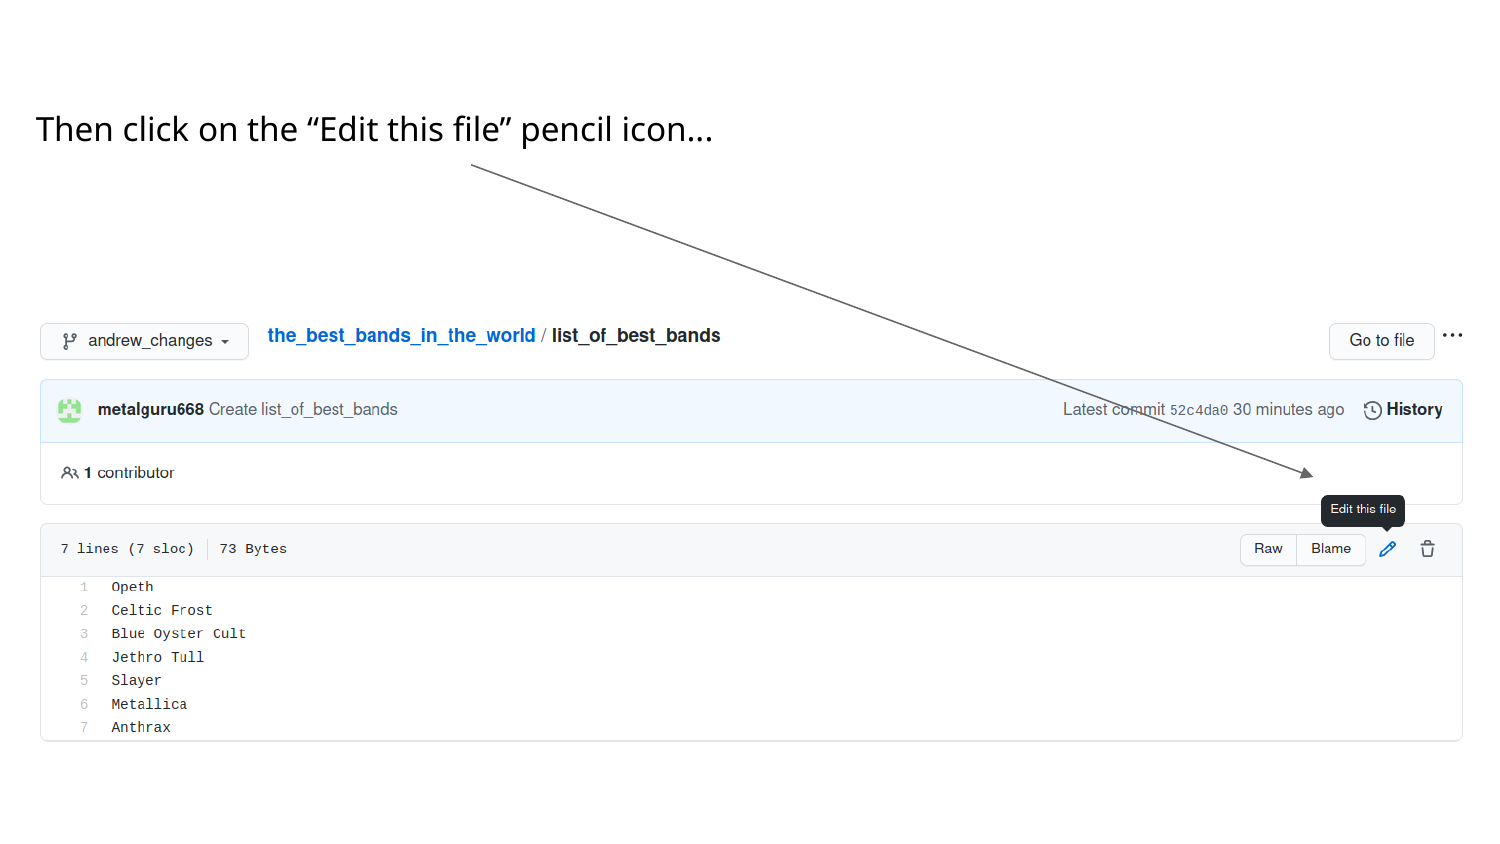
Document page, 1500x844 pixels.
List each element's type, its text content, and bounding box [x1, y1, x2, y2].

picture [29, 310, 1480, 751]
text_box Then click on the “Edit this file” pencil icon... [20, 92, 1437, 240]
